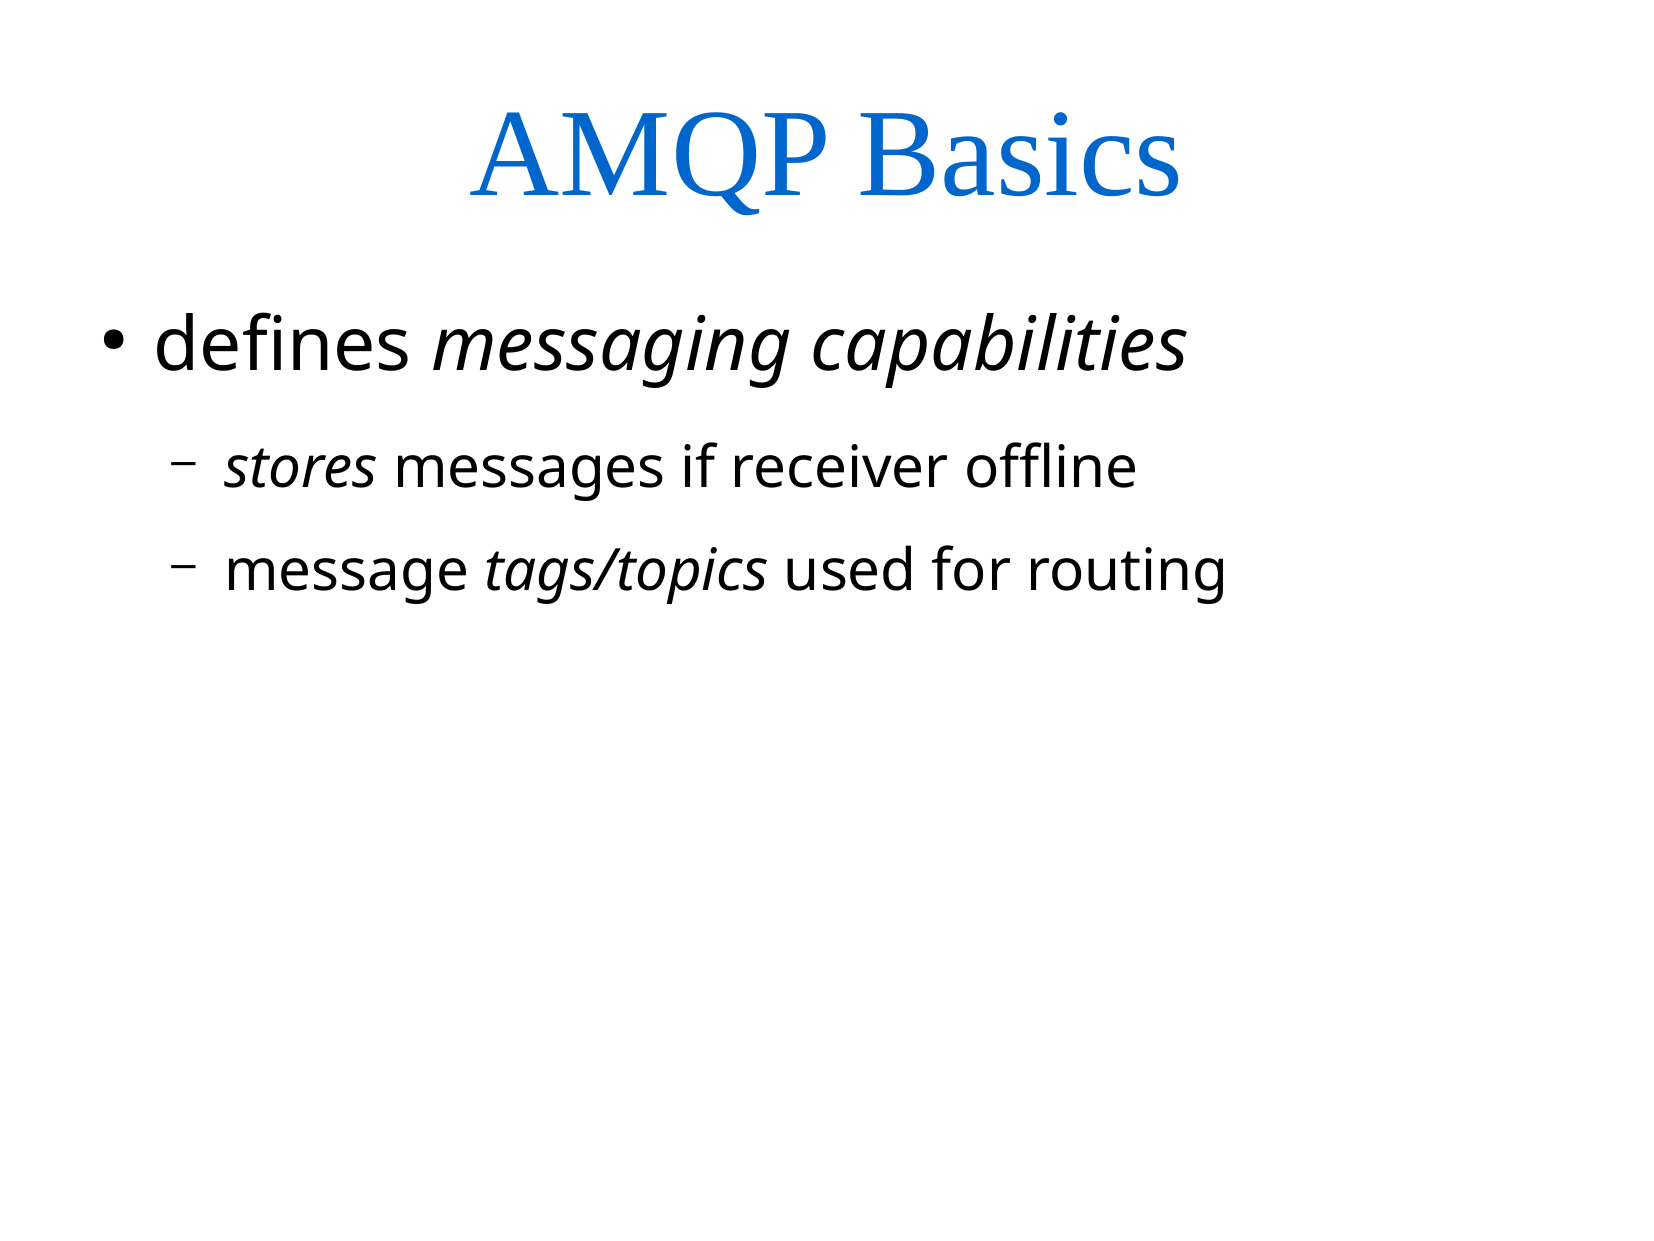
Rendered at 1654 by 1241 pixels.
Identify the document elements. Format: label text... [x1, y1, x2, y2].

title AMQP Basics [82, 49, 1571, 257]
list defines messaging capabilities stores messages if receiver offline message tags/topics used for routing [82, 290, 1654, 1146]
